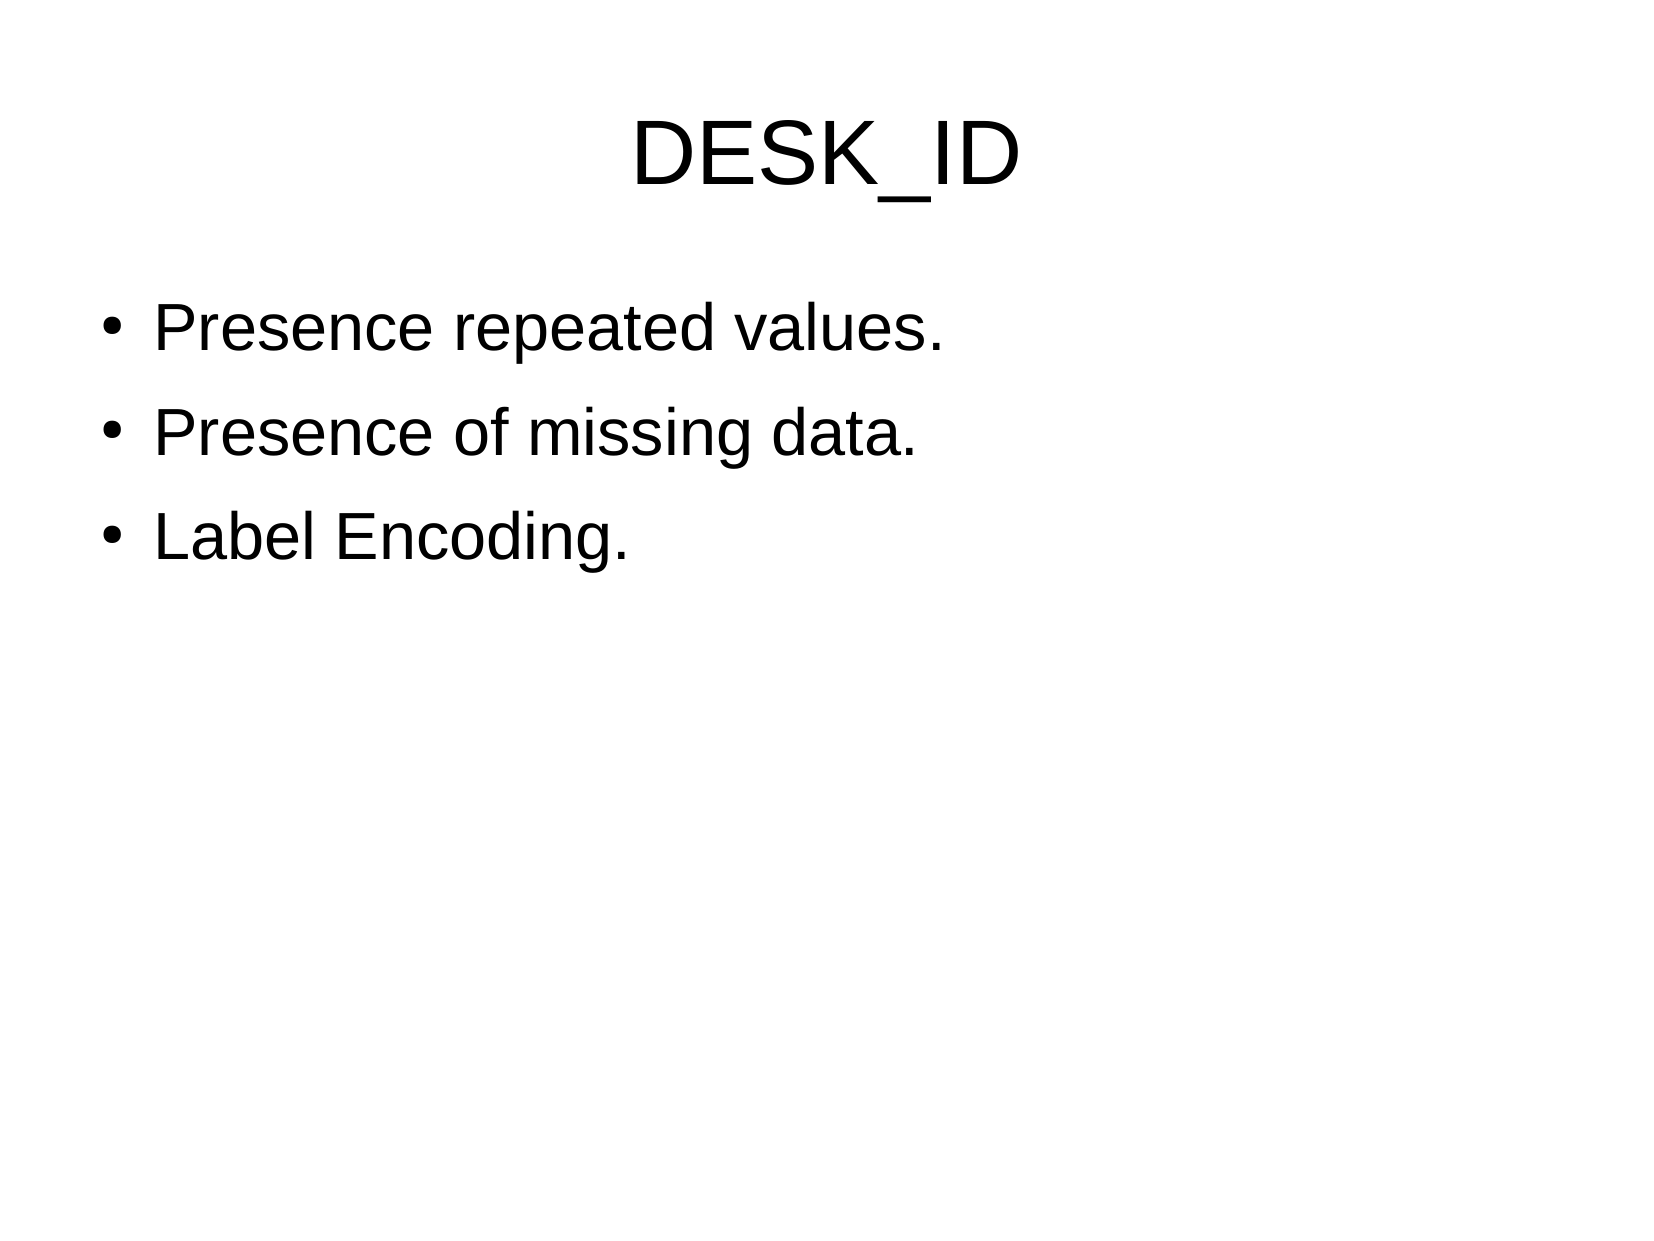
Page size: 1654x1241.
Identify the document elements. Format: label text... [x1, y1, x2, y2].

title DESK_ID [82, 49, 1571, 257]
list Presence repeated values. Presence of missing data. Label Encoding. [82, 290, 1571, 1010]
